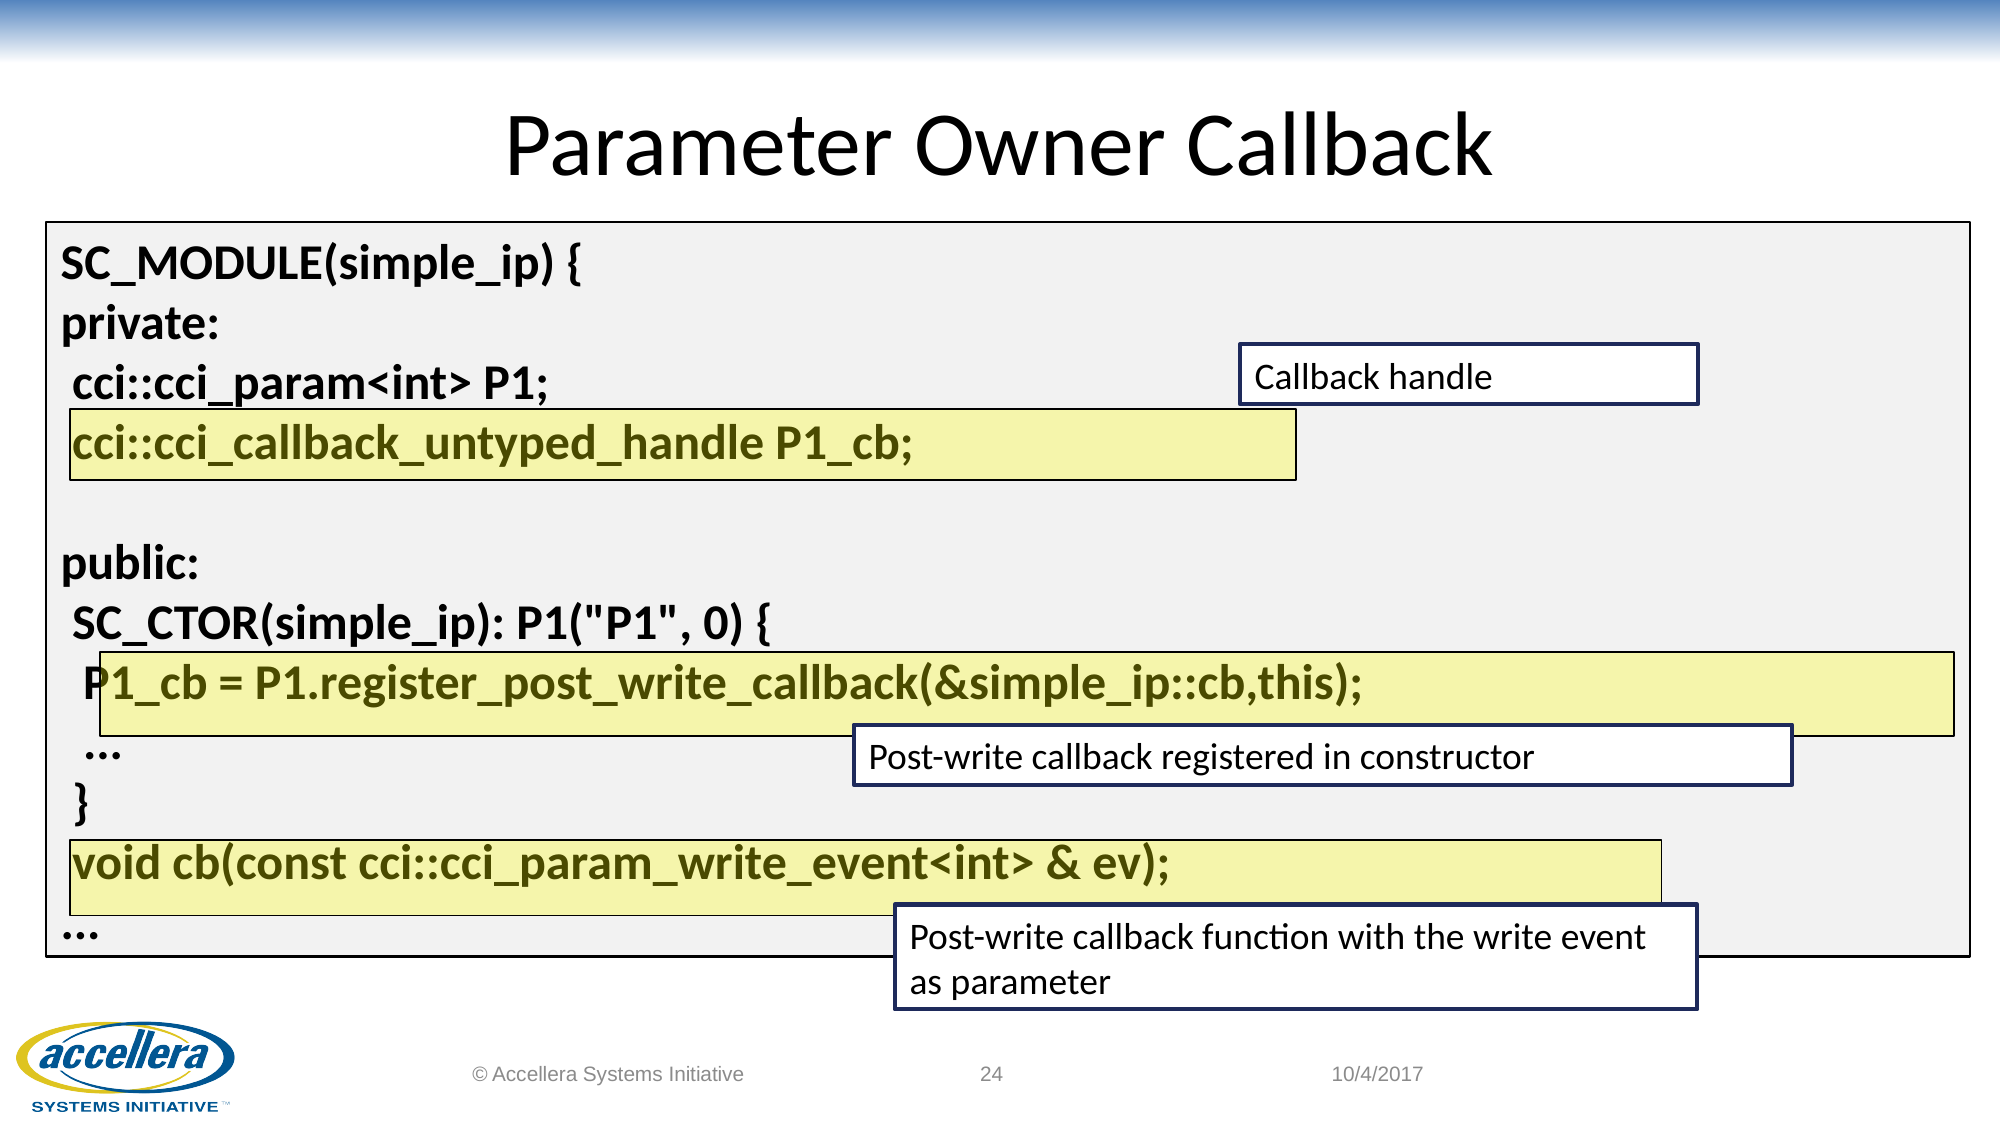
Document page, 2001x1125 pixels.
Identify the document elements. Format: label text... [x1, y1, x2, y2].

text_box SC_MODULE(simple_ip) { private: cci::cci_param<int> P1; cci::cci_callback_untyped_handle P1_cb; public: SC_CTOR(simple_ip): P1("P1", 0) { P1_cb = P1.register_post_write_callback(&simple_ip::cb,this); ... } void cb(const cci::cci_param_write_event<int> & ev); ... [45, 221, 1970, 957]
slide_number 10/4/2017 [1316, 1042, 1550, 1103]
title Parameter Owner Callback [99, 45, 1900, 221]
text_box [69, 409, 1297, 481]
text_box Callback handle [1239, 344, 1698, 405]
slide_number <number> [850, 1042, 1184, 1103]
footer © Accellera Systems Initiative [366, 1042, 850, 1103]
text_box [69, 839, 1662, 916]
text_box [99, 652, 1954, 736]
text_box Post-write callback function with the write event as parameter [894, 904, 1698, 1010]
text_box Post-write callback registered in constructor [853, 724, 1793, 785]
picture [16, 1021, 235, 1112]
